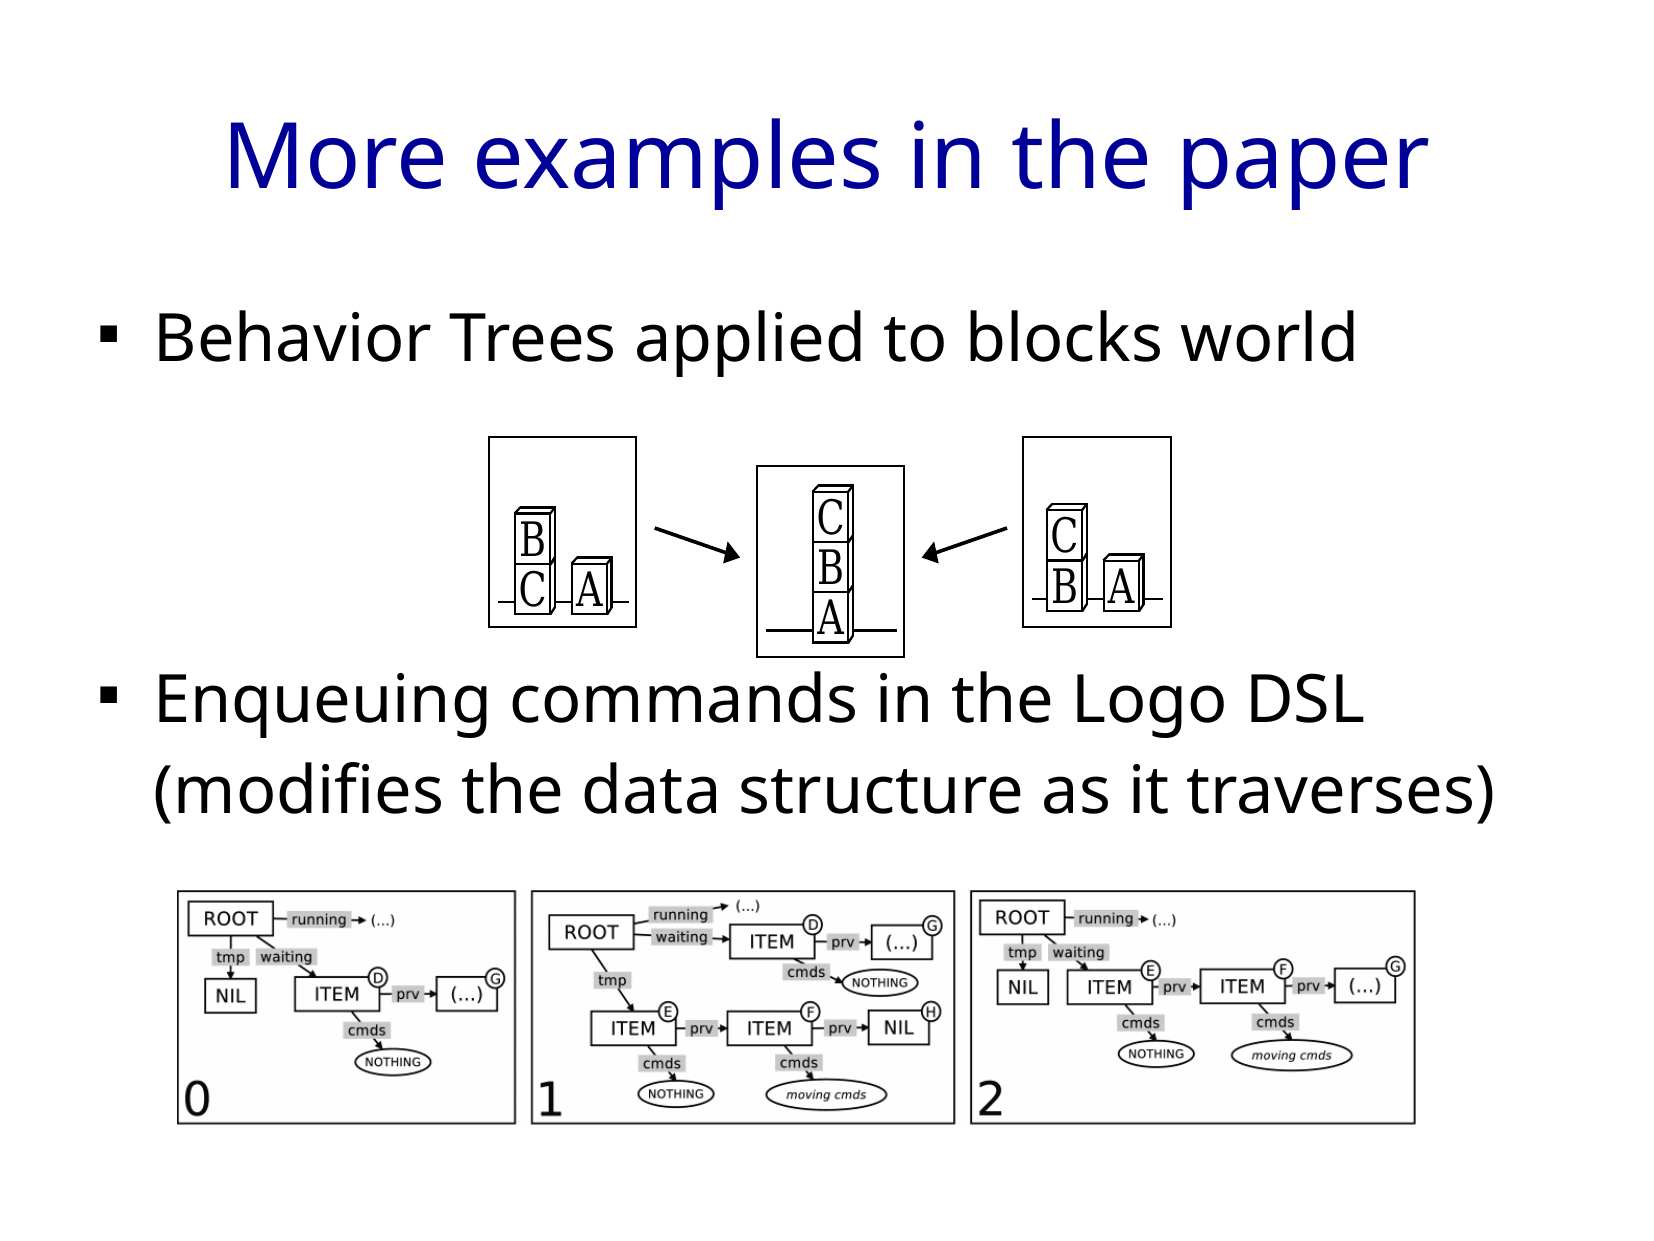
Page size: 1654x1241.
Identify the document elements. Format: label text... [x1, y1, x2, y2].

picture [373, 405, 1221, 676]
picture [177, 890, 1417, 1128]
title More examples in the paper [82, 49, 1571, 257]
list Behavior Trees applied to blocks world Enqueuing commands in the Logo DSL (modifies the data structure as it traverses) [82, 290, 1606, 901]
